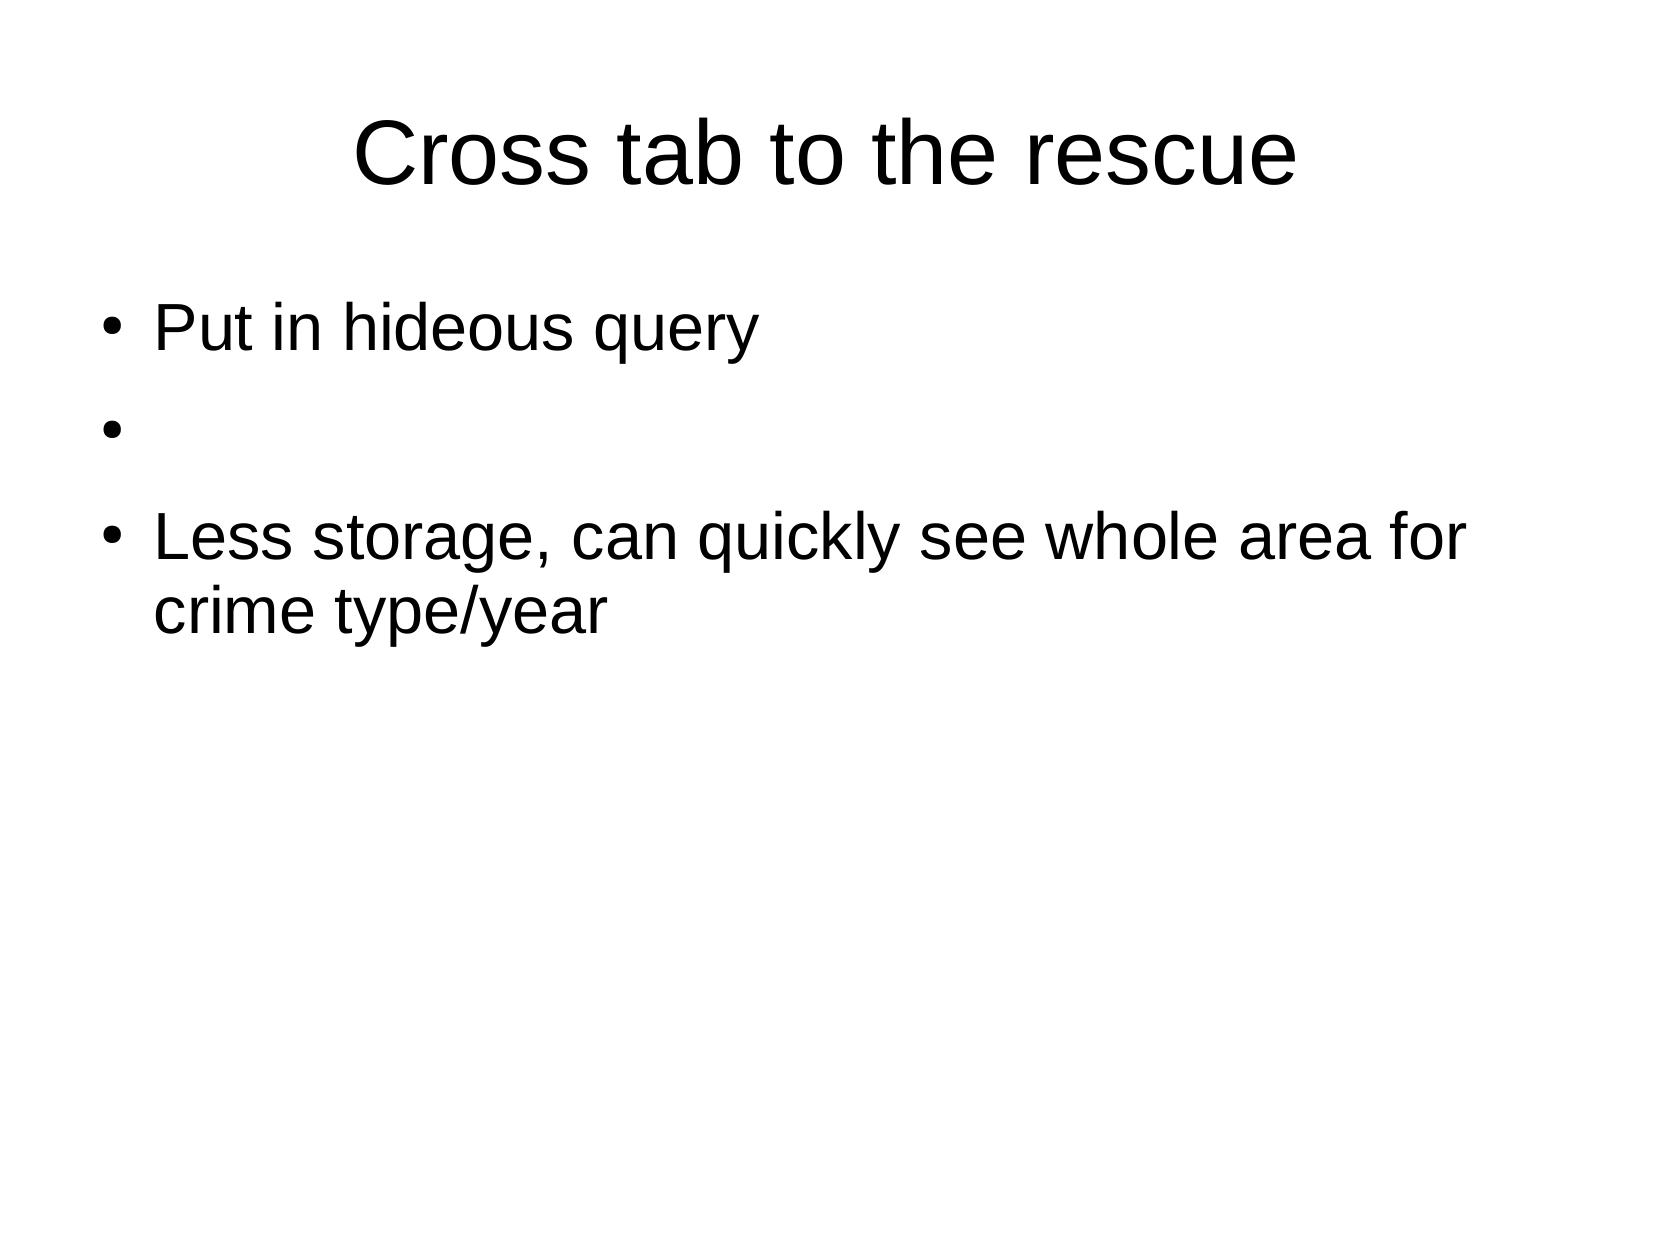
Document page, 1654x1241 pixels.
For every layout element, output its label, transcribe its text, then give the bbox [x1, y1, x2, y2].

list Put in hideous query Less storage, can quickly see whole area for crime type/year [82, 290, 1571, 1010]
title Cross tab to the rescue [82, 49, 1571, 257]
